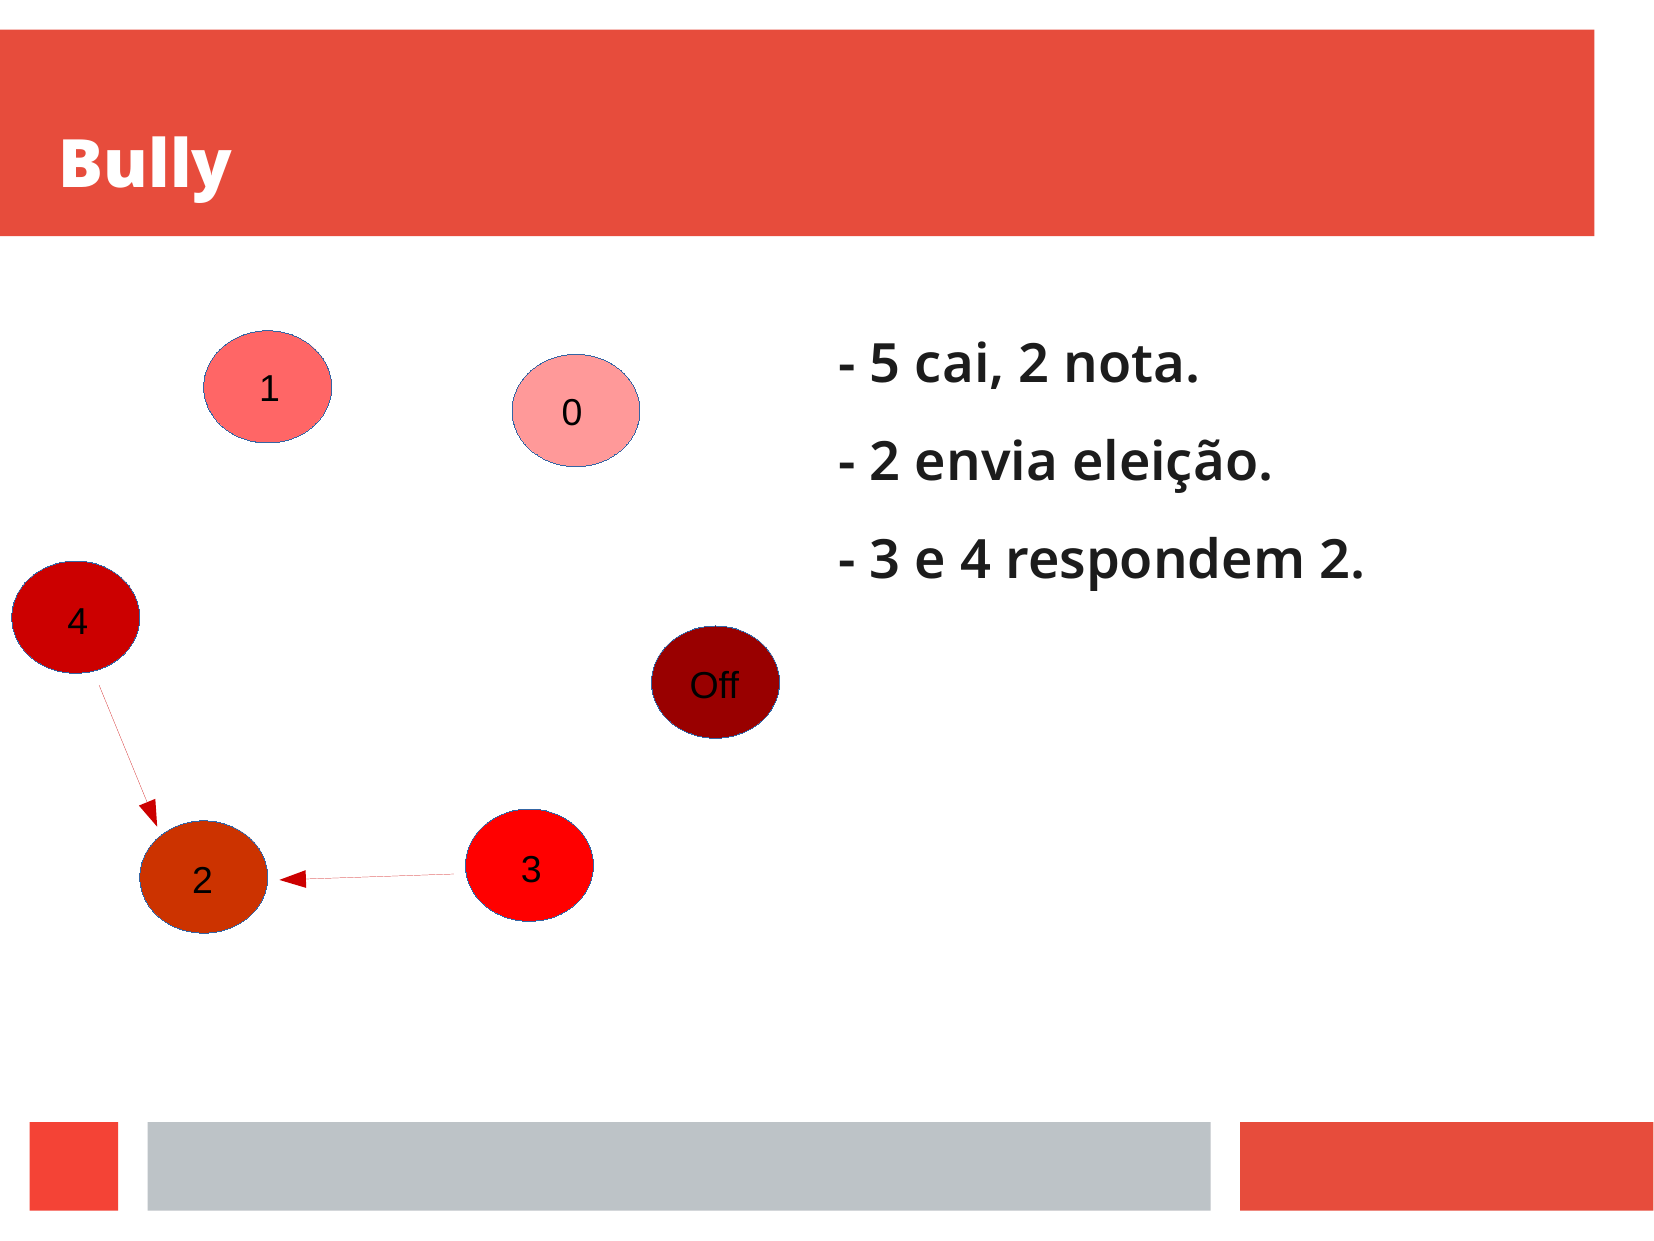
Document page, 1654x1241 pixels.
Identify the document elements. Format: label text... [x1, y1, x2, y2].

text_box 3 [506, 840, 556, 898]
text_box [512, 354, 640, 467]
text_box [11, 561, 140, 670]
text_box [651, 625, 780, 725]
text_box 0 [546, 383, 617, 459]
text_box 4 [52, 592, 126, 680]
title Bully [59, 59, 1595, 207]
text_box [139, 820, 268, 934]
text_box [203, 330, 332, 439]
text_box 1 [244, 360, 295, 441]
text_box 2 [177, 852, 228, 910]
list - 5 cai, 2 nota. - 2 envia eleição. - 3 e 4 respondem 2. [838, 324, 1565, 1093]
text_box [465, 809, 594, 922]
text_box Off [674, 657, 763, 756]
